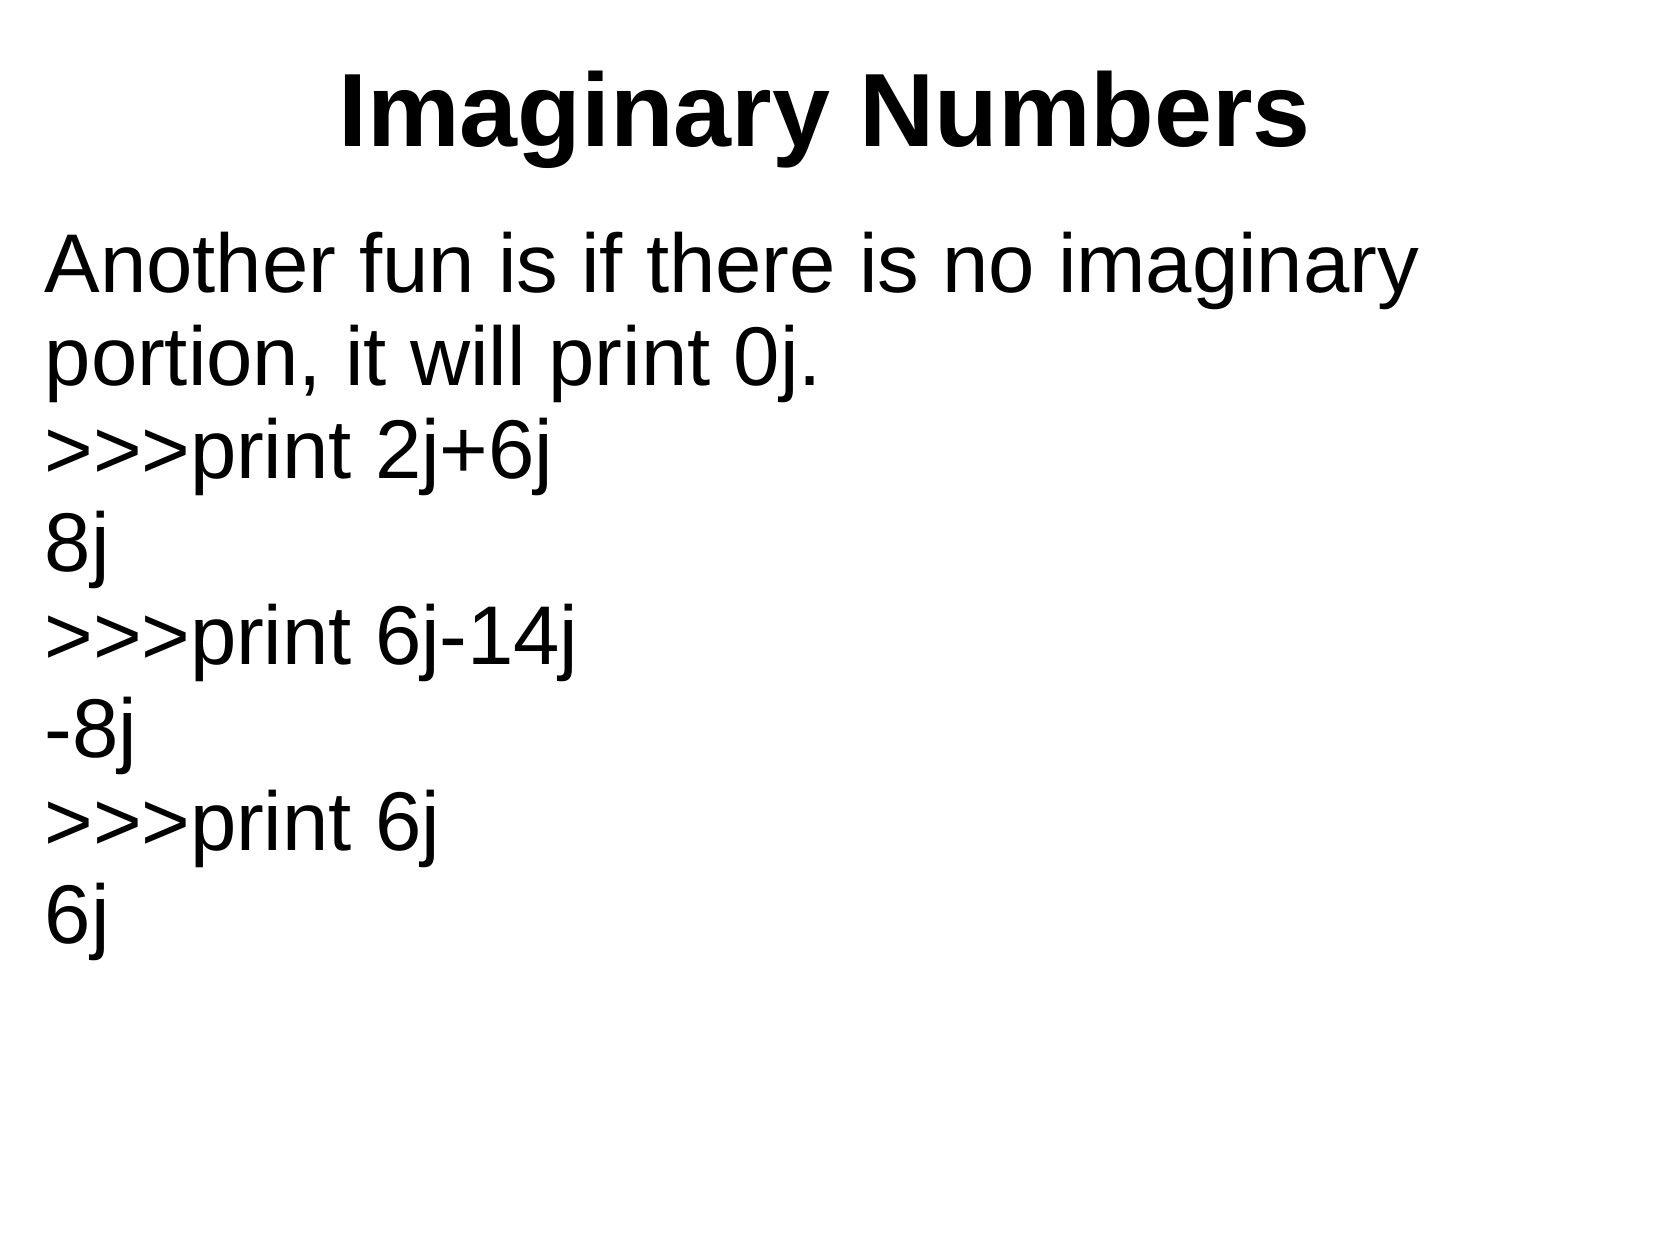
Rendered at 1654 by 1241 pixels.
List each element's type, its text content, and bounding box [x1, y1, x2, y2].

text_box Imaginary Numbers [45, 45, 1606, 177]
text_box Another fun is if there is no imaginary portion, it will print 0j. >>>print 2j+6j 8j >>>print 6j-14j -8j >>>print 6j 6j [30, 210, 1606, 971]
